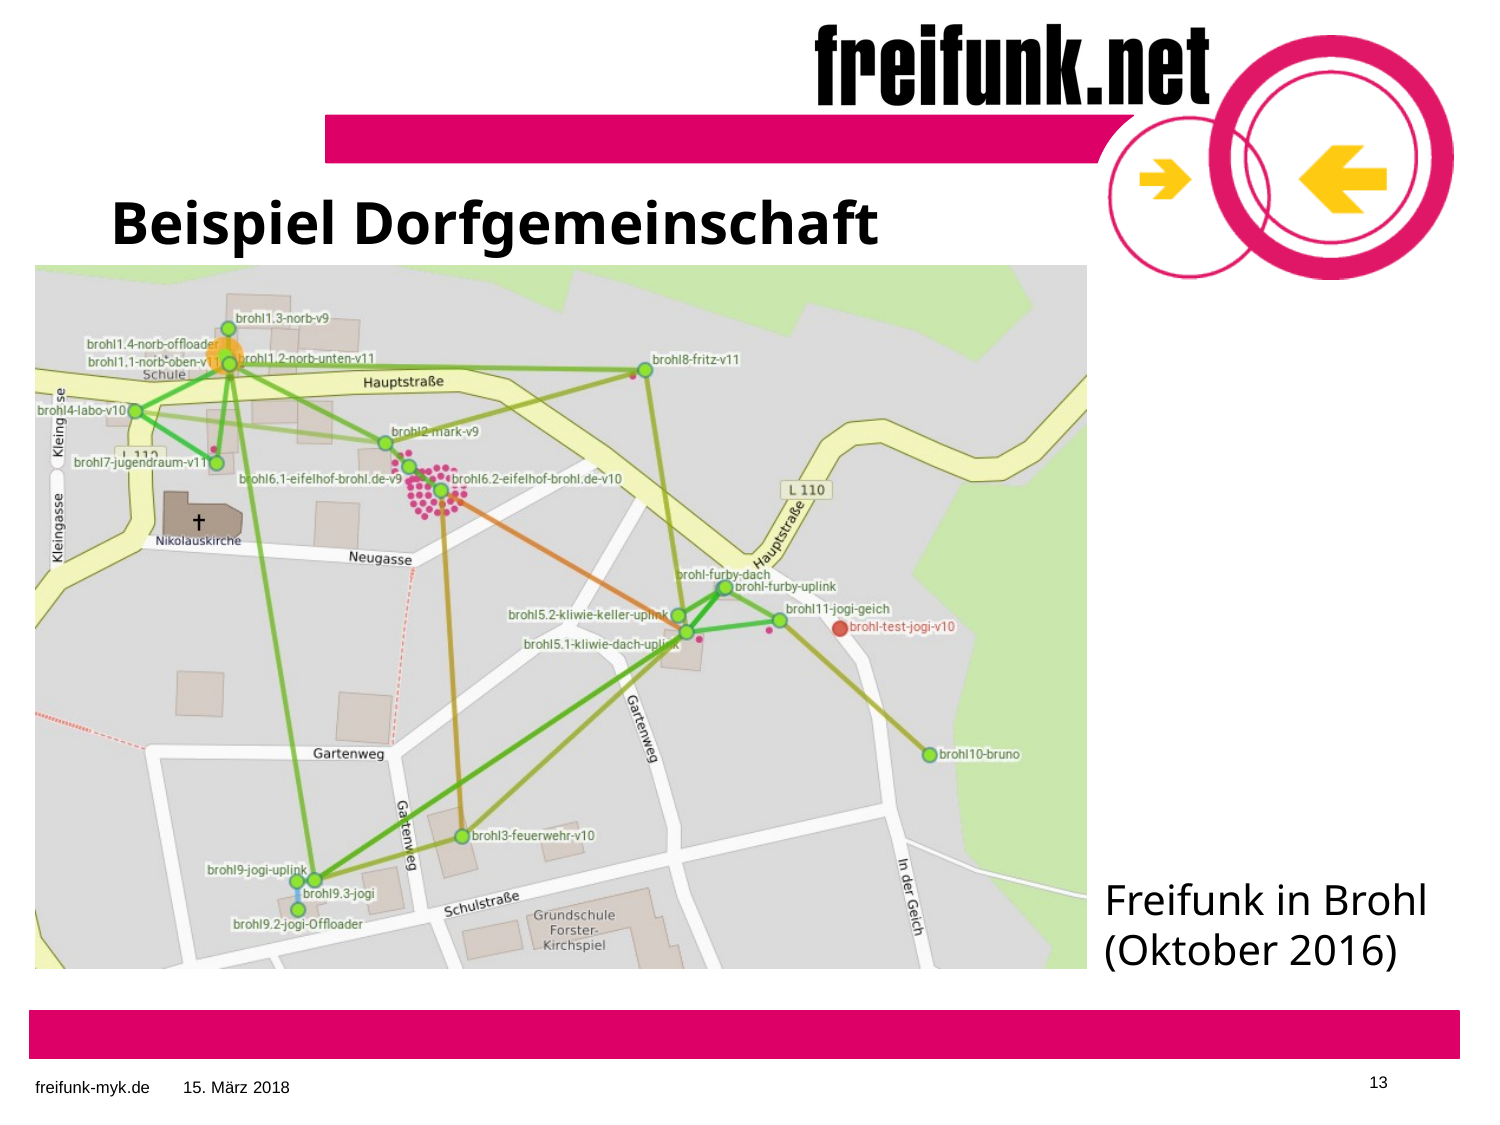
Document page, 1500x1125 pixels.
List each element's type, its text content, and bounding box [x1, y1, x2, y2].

list Freifunk in Brohl (Oktober 2016) [1086, 873, 1453, 1022]
picture [35, 265, 1087, 969]
picture [816, 24, 1454, 280]
title Beispiel Dorfgemeinschaft [110, 160, 1093, 282]
